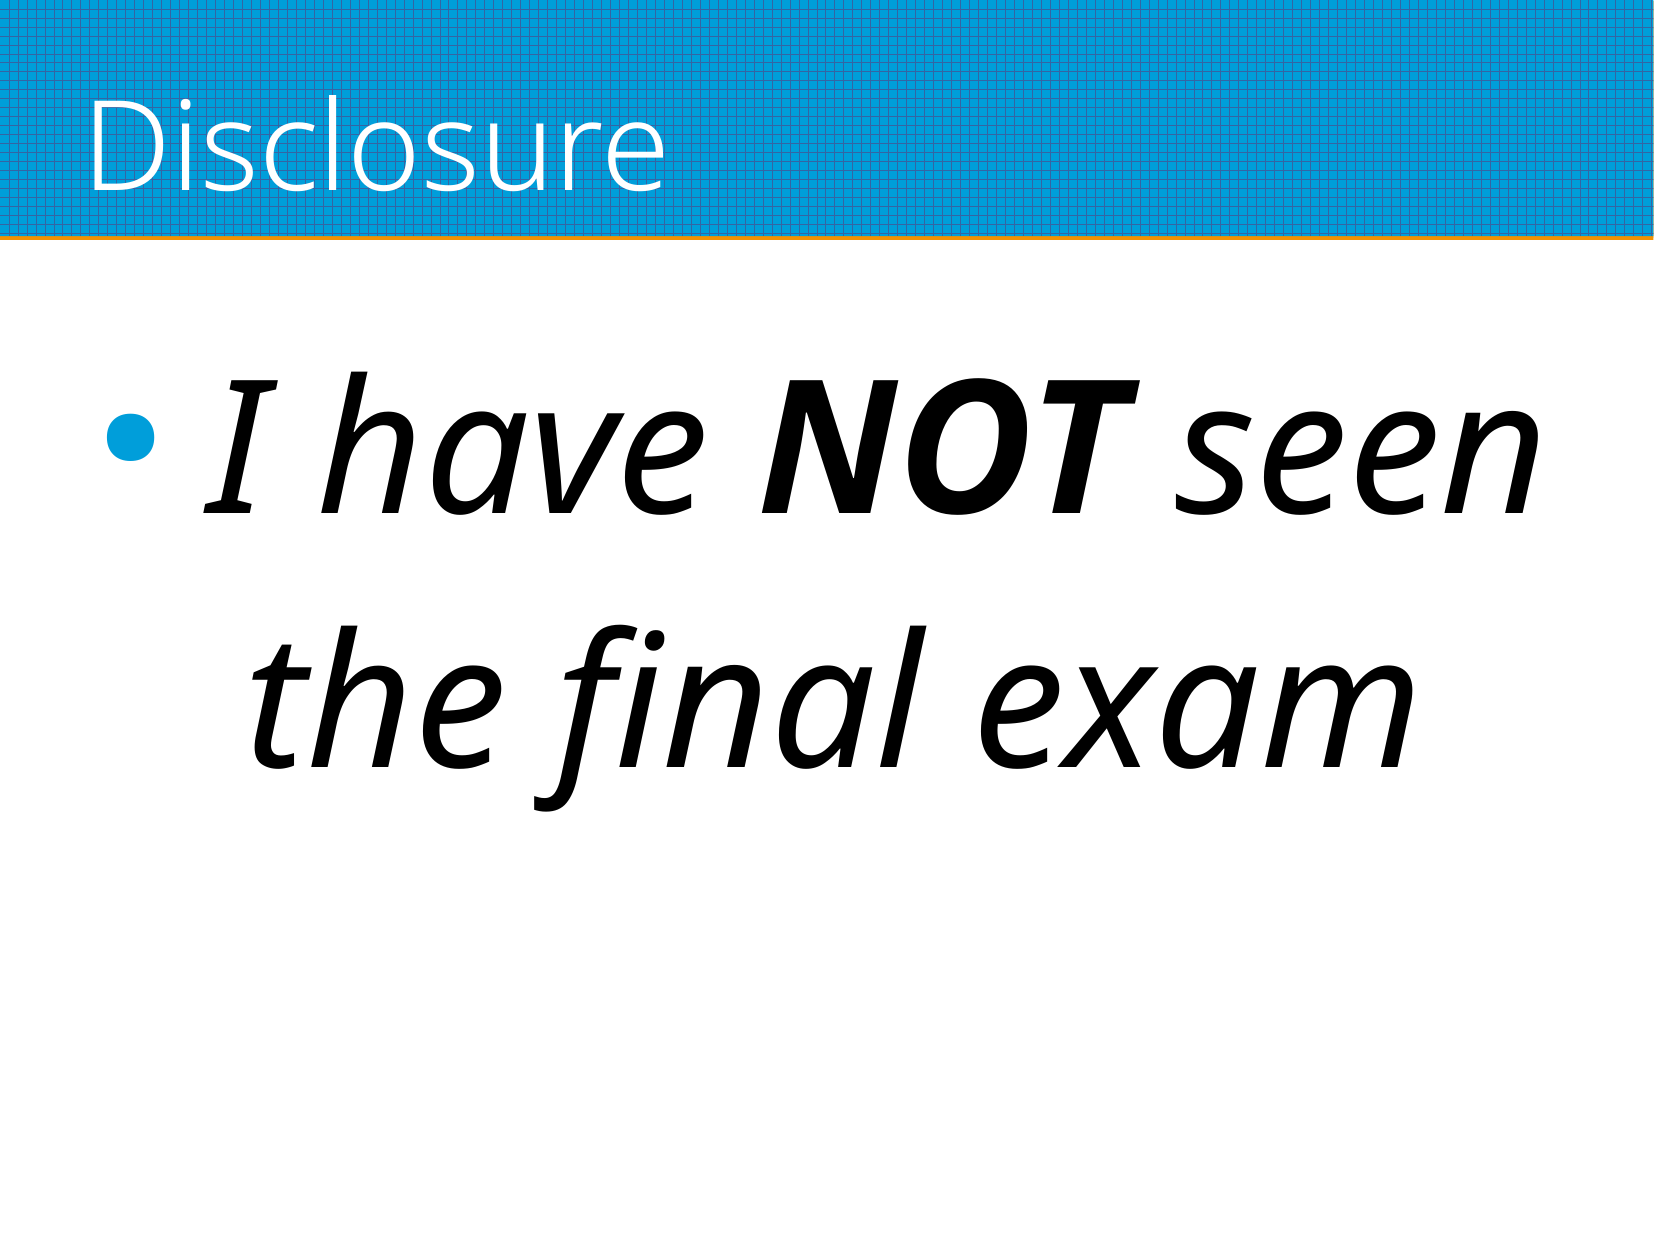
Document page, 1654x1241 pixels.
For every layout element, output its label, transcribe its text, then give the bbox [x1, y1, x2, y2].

list I have NOT seen the final exam [82, 314, 1563, 1081]
title Disclosure [82, 19, 1571, 227]
